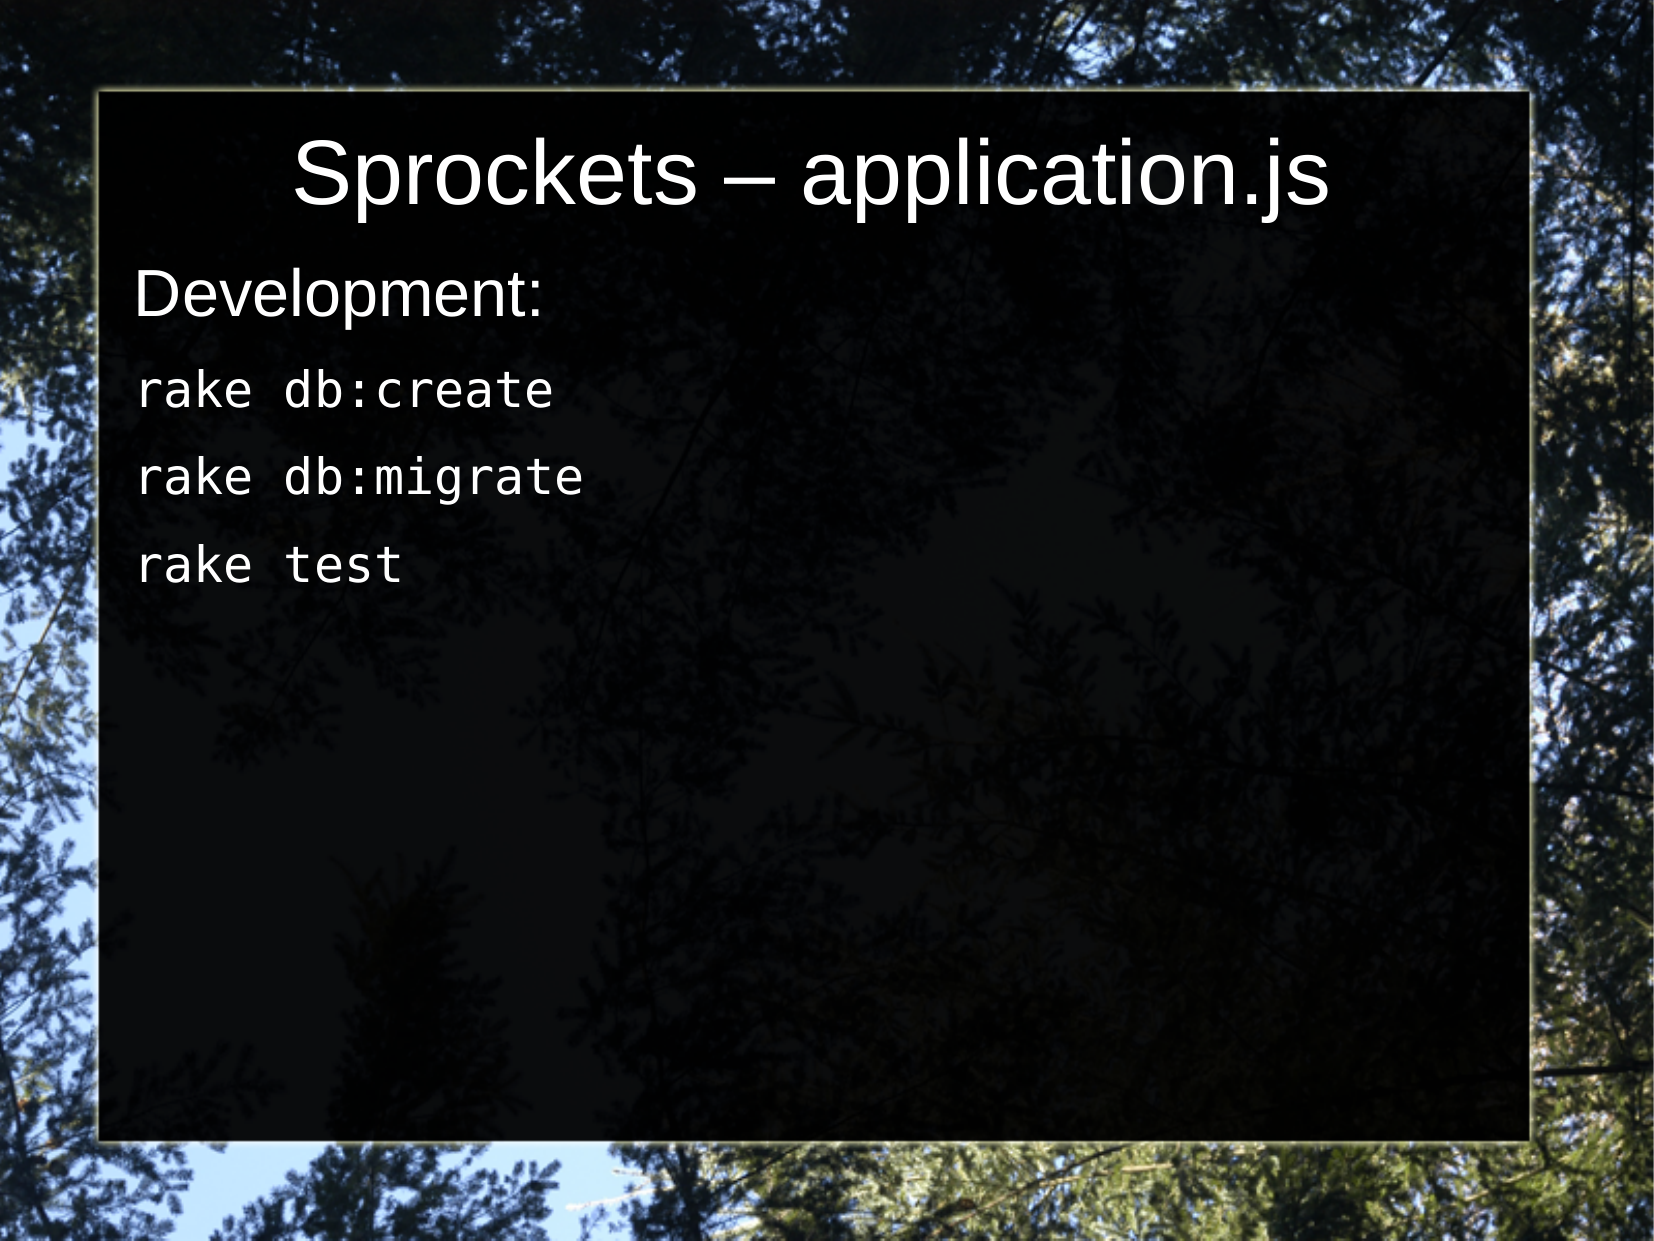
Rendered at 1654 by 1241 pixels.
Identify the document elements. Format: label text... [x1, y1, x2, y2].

picture [0, 0, 1654, 1241]
list Development: rake db:create rake db:migrate rake test [134, 256, 1516, 1038]
title Sprockets – application.js [88, 88, 1536, 257]
